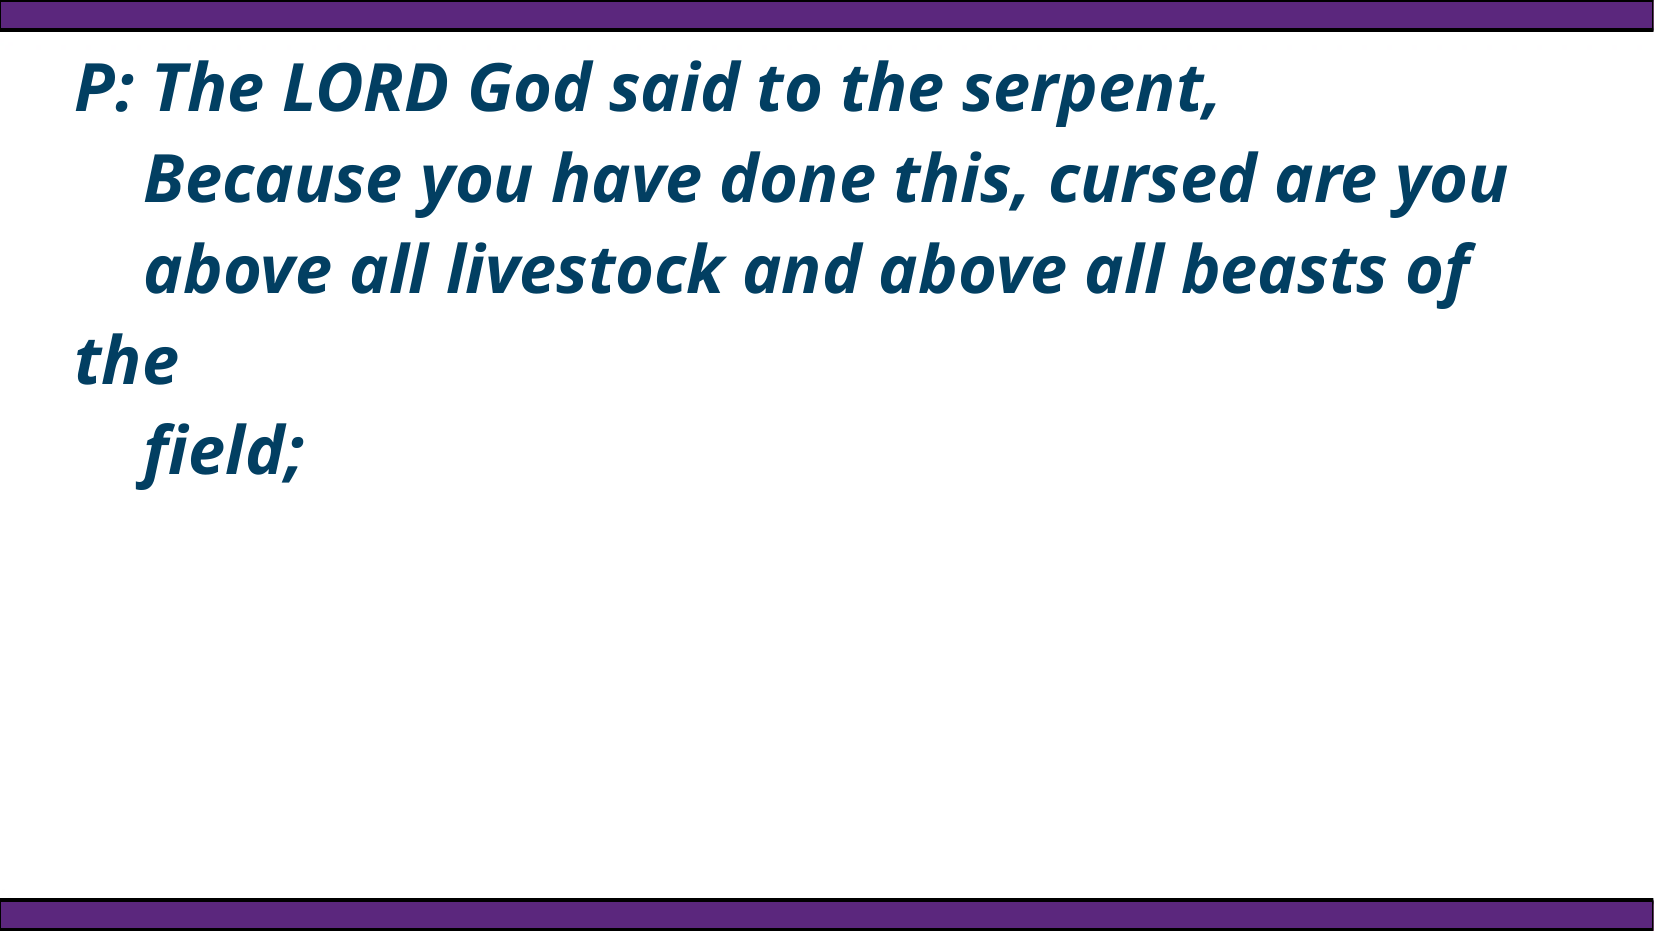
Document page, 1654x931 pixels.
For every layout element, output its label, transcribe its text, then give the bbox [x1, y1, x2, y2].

picture [0, 31, 1654, 900]
text_box [0, 0, 1654, 31]
text_box [0, 900, 1654, 931]
text_box P: The Lord God said to the serpent, Because you have done this, cursed are you above all livestock and above all beasts of the field; [60, 33, 1606, 451]
